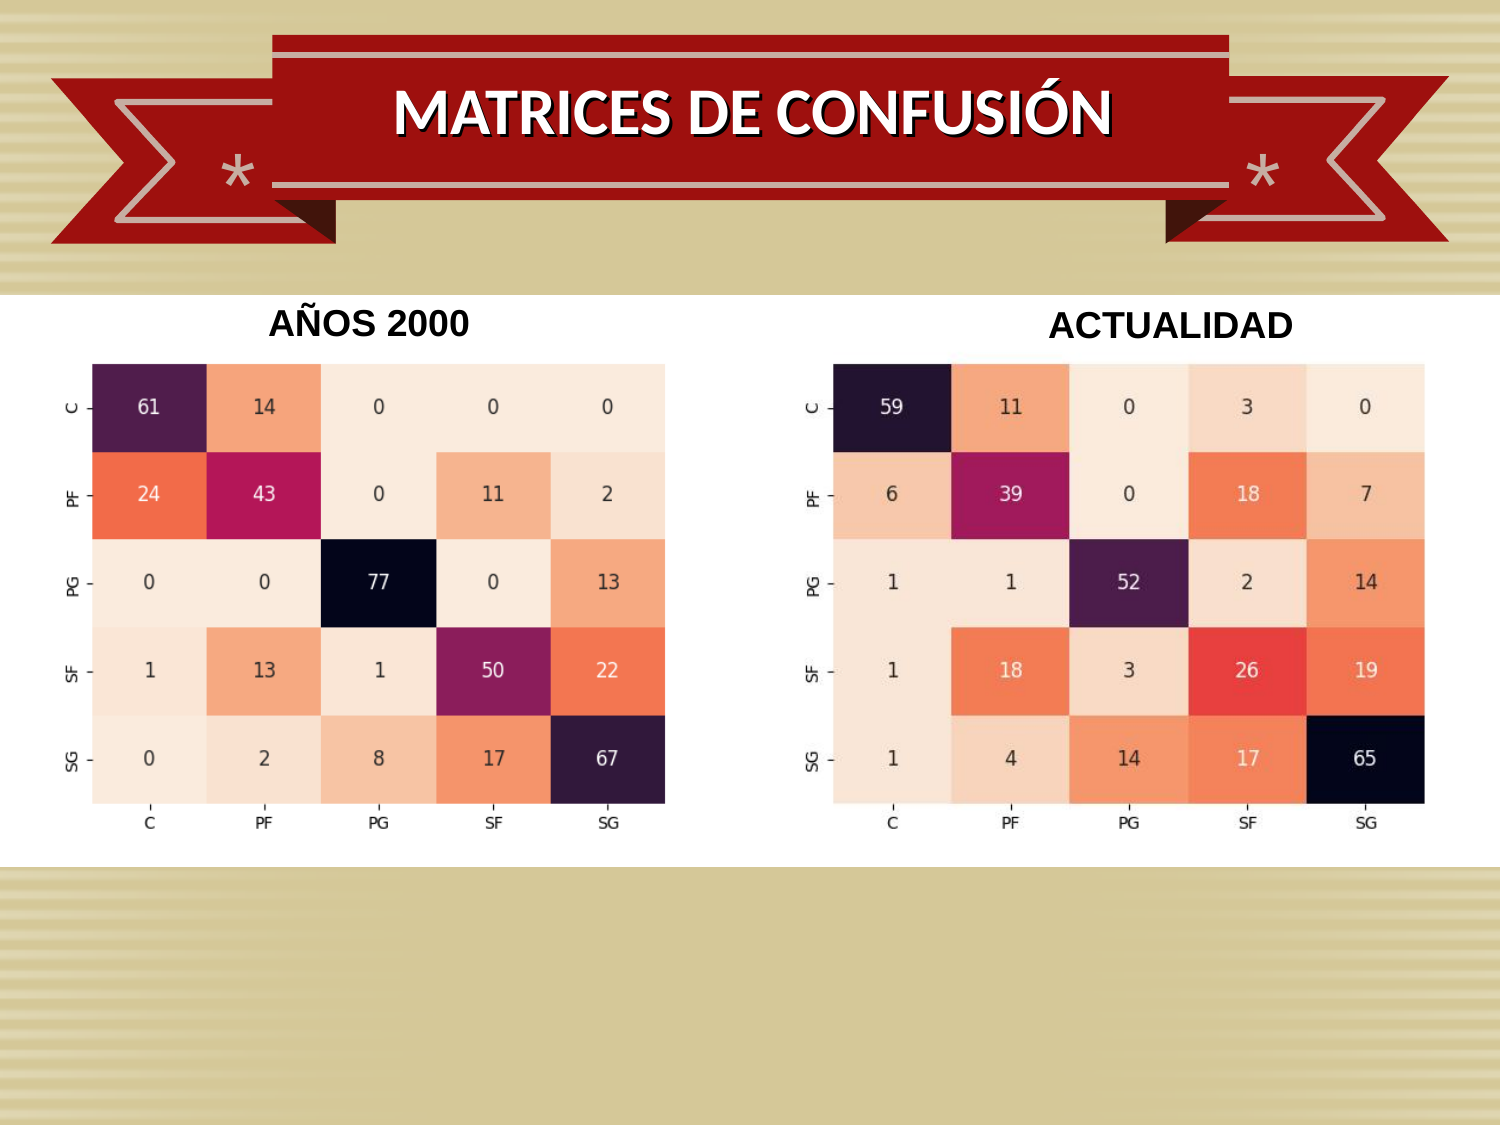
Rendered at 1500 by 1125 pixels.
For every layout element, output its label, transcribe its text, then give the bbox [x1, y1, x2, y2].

title MATRICES DE CONFUSIÓN [265, 59, 1241, 178]
text_box ACTUALIDAD [1033, 297, 1329, 397]
text_box AÑOS 2000 [253, 295, 532, 395]
picture [0, 0, 1500, 1125]
